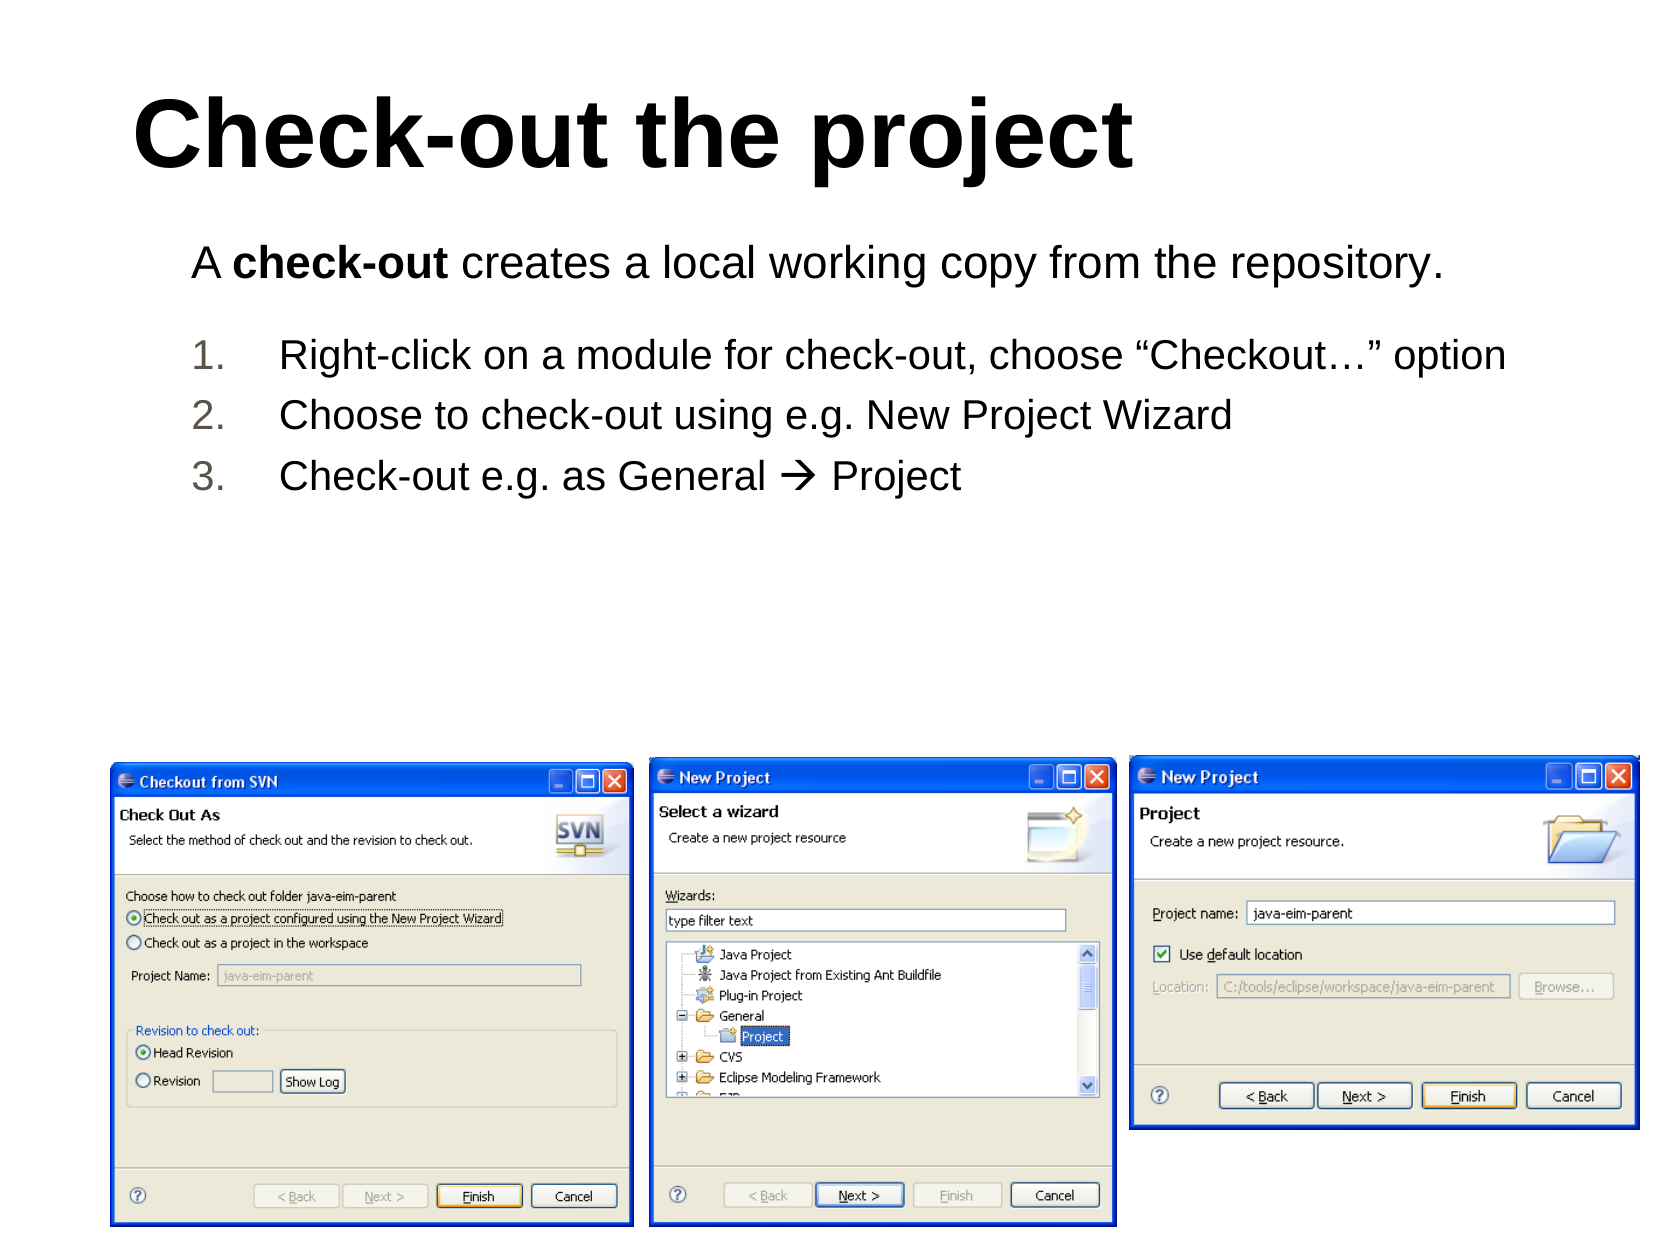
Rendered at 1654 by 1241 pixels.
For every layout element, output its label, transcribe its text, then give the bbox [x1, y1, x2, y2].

picture [110, 762, 634, 1227]
picture [1129, 755, 1640, 1130]
title Check-out the project [82, 49, 1571, 196]
picture [649, 757, 1117, 1227]
list A check-out creates a local working copy from the repository. Right-click on a module for check-out, choose “Checkout…” option Choose to check-out using e.g. New Project Wizard Check-out e.g. as General  Project [82, 225, 1538, 1186]
